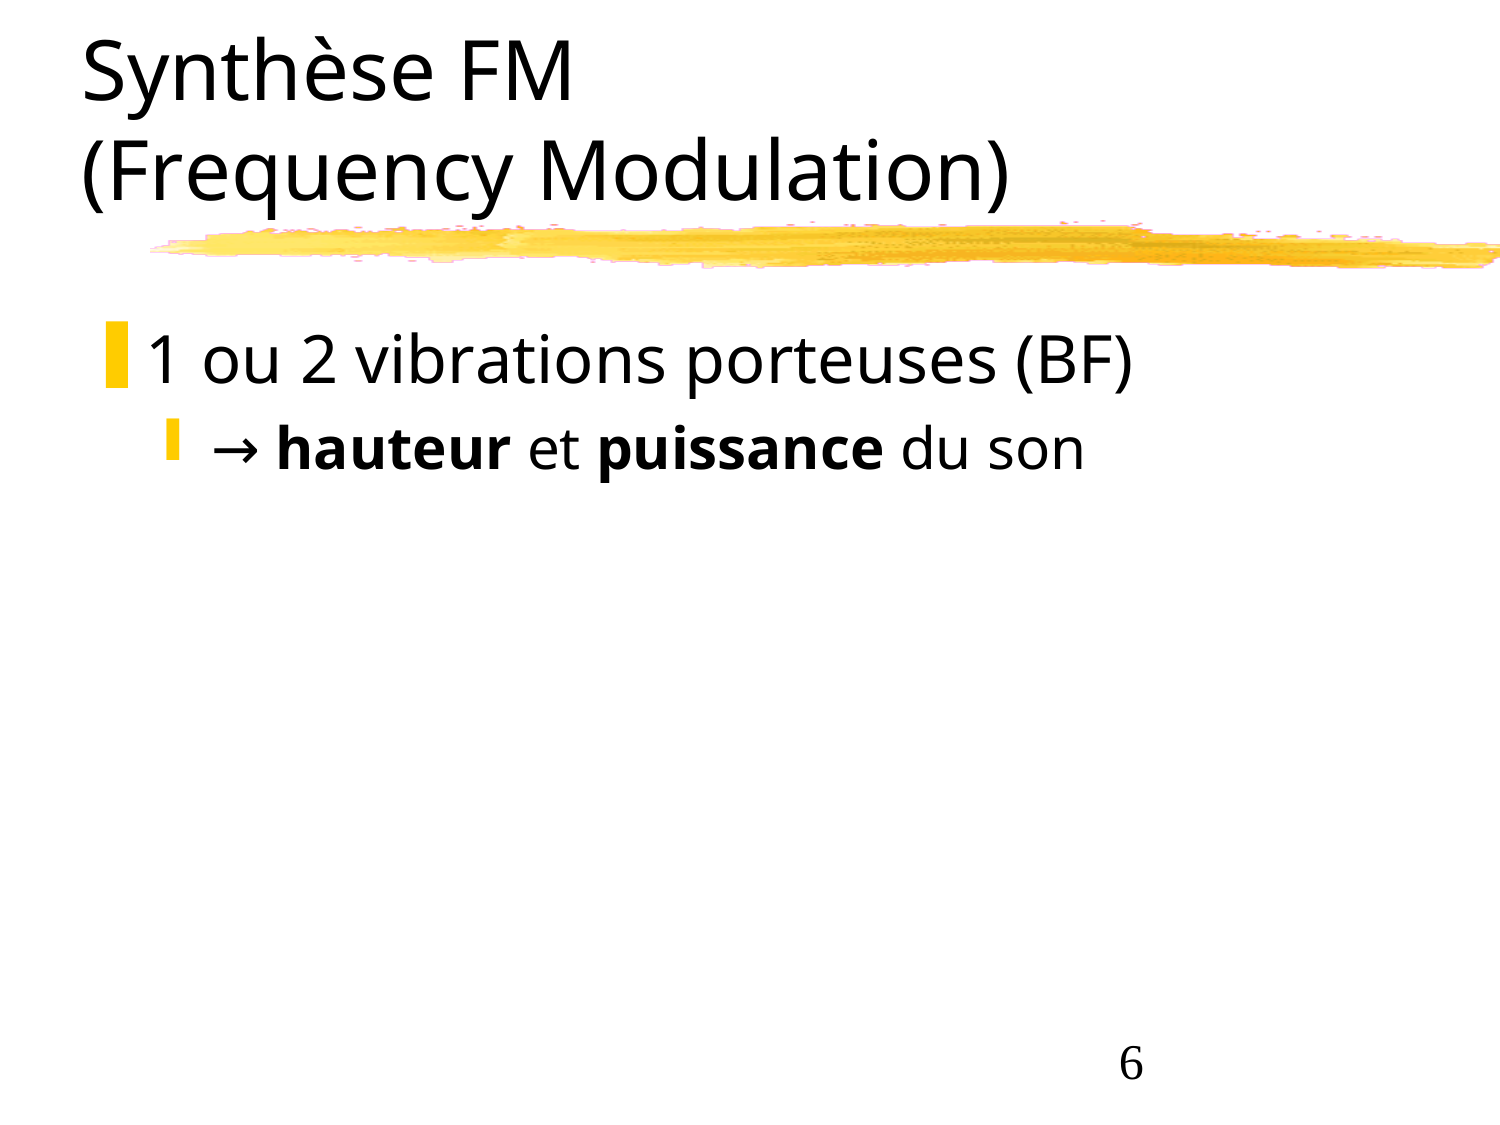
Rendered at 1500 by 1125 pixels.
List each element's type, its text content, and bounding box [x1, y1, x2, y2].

list 1 ou 2 vibrations porteuses (BF) → hauteur et puissance du son [74, 309, 1447, 994]
picture [150, 215, 1500, 279]
title Synthèse FM (Frequency Modulation) [66, 0, 1342, 225]
